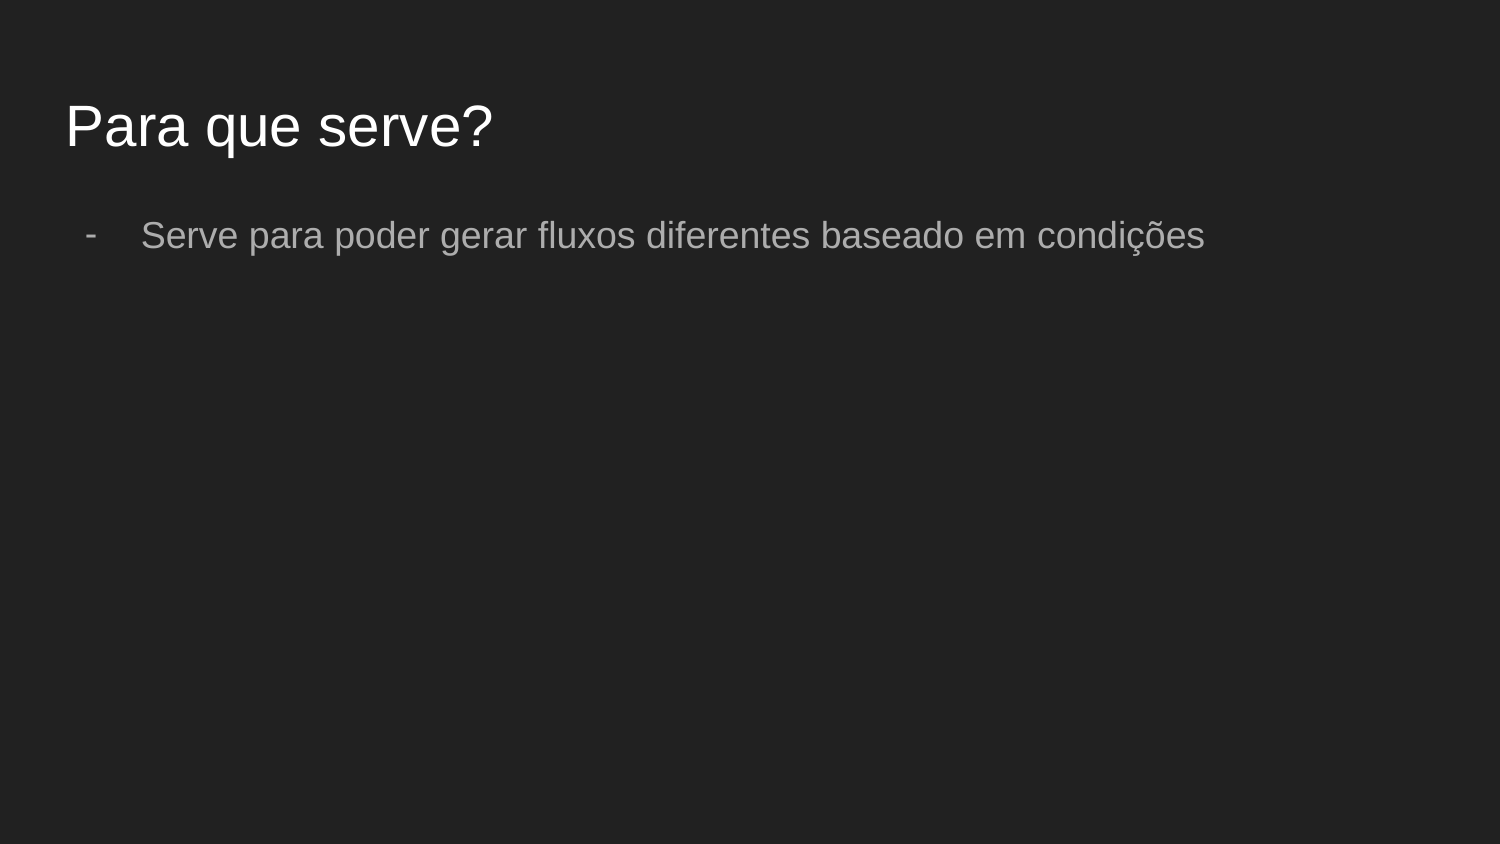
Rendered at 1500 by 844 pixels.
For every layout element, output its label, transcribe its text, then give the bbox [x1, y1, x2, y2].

text_box Serve para poder gerar fluxos diferentes baseado em condições [51, 189, 1449, 750]
text_box Para que serve? [51, 72, 1449, 167]
